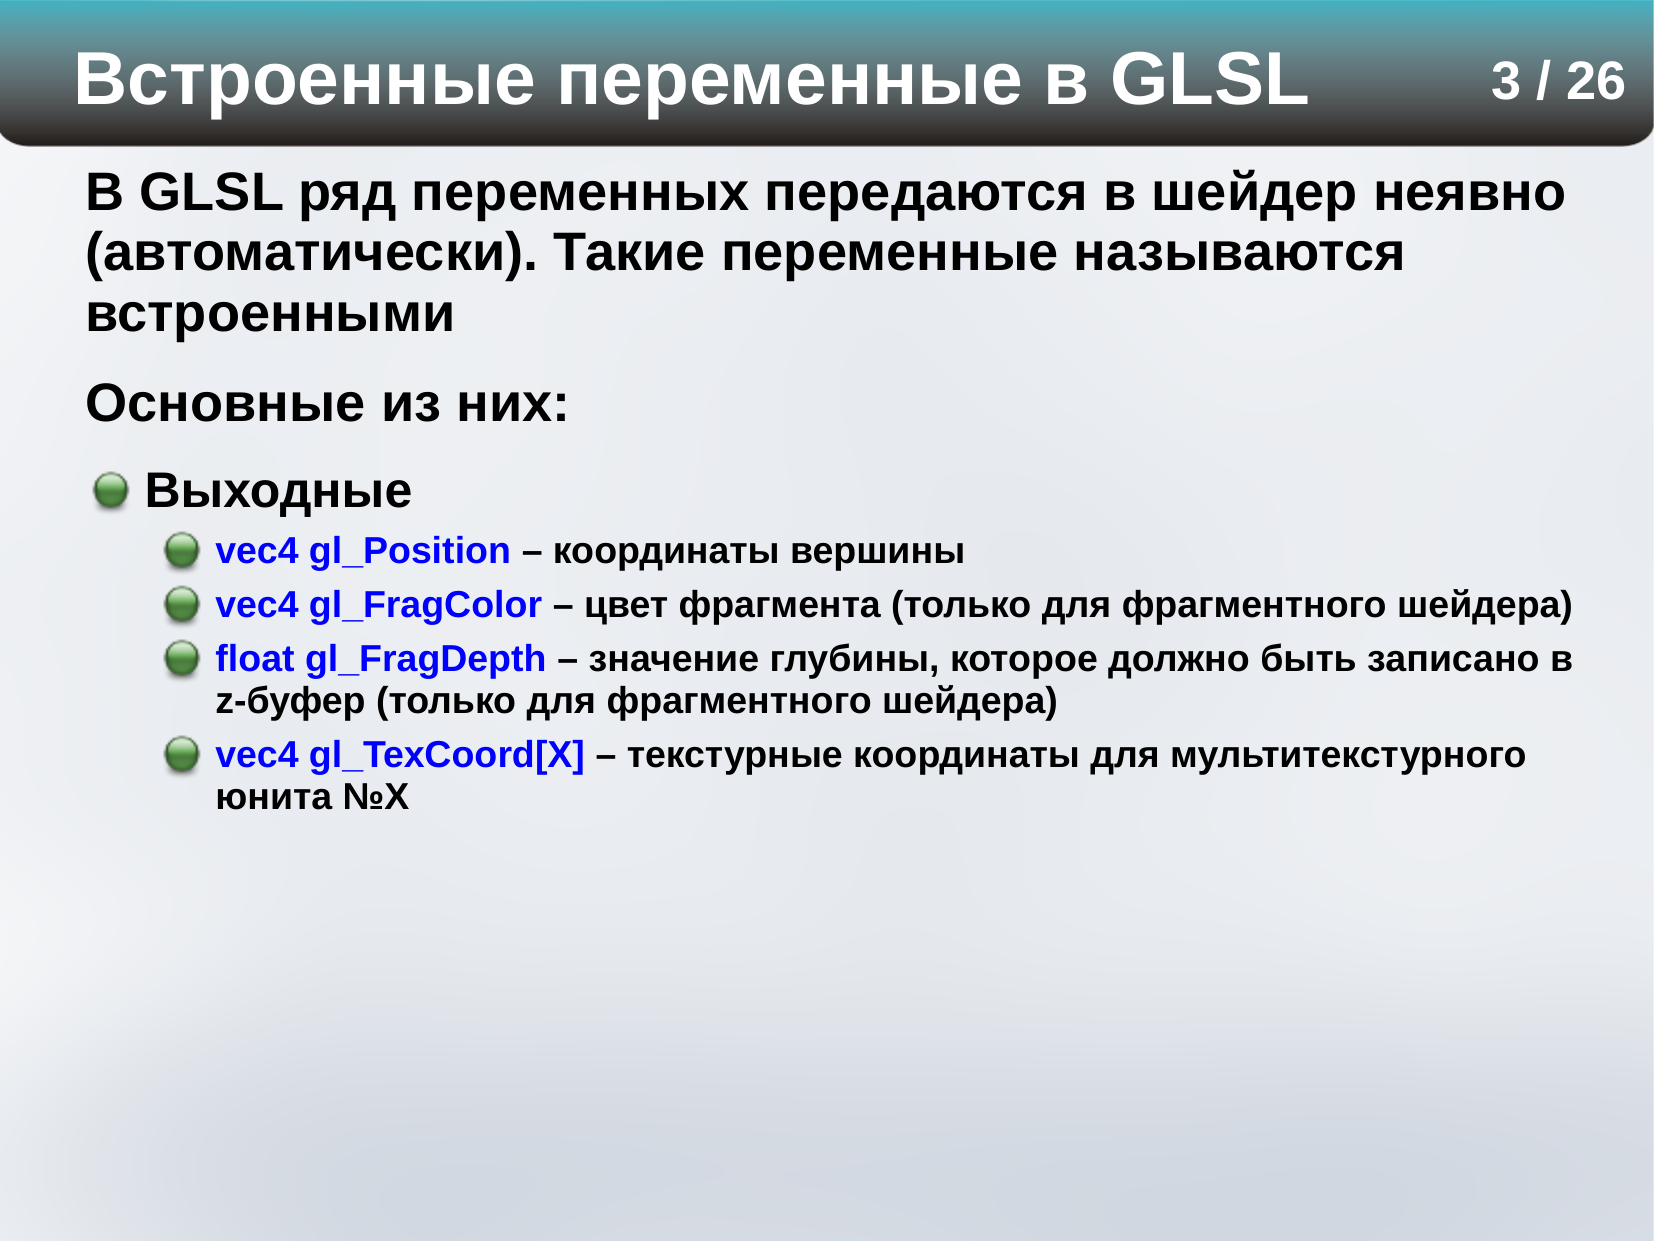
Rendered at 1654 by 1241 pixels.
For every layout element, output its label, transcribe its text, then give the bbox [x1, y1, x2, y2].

picture [0, 0, 1654, 1241]
text_box <номер> / 26 [1476, 42, 1654, 179]
text_box В GLSL ряд переменных передаются в шейдер неявно (автоматически). Такие переменные называются встроенными Основные из них: Выходные vec4 gl_Position – координаты вершины vec4 gl_FragColor – цвет фрагмента (только для фрагментного шейдера) float gl_FragDepth – значение глубины, которое должно быть записано в z-буфер (только для фрагментного шейдера) vec4 gl_TexCoord[X] – текстурные координаты для мультитекстурного юнита №X [70, 153, 1625, 825]
text_box Встроенные переменные в GLSL [59, 29, 1359, 129]
